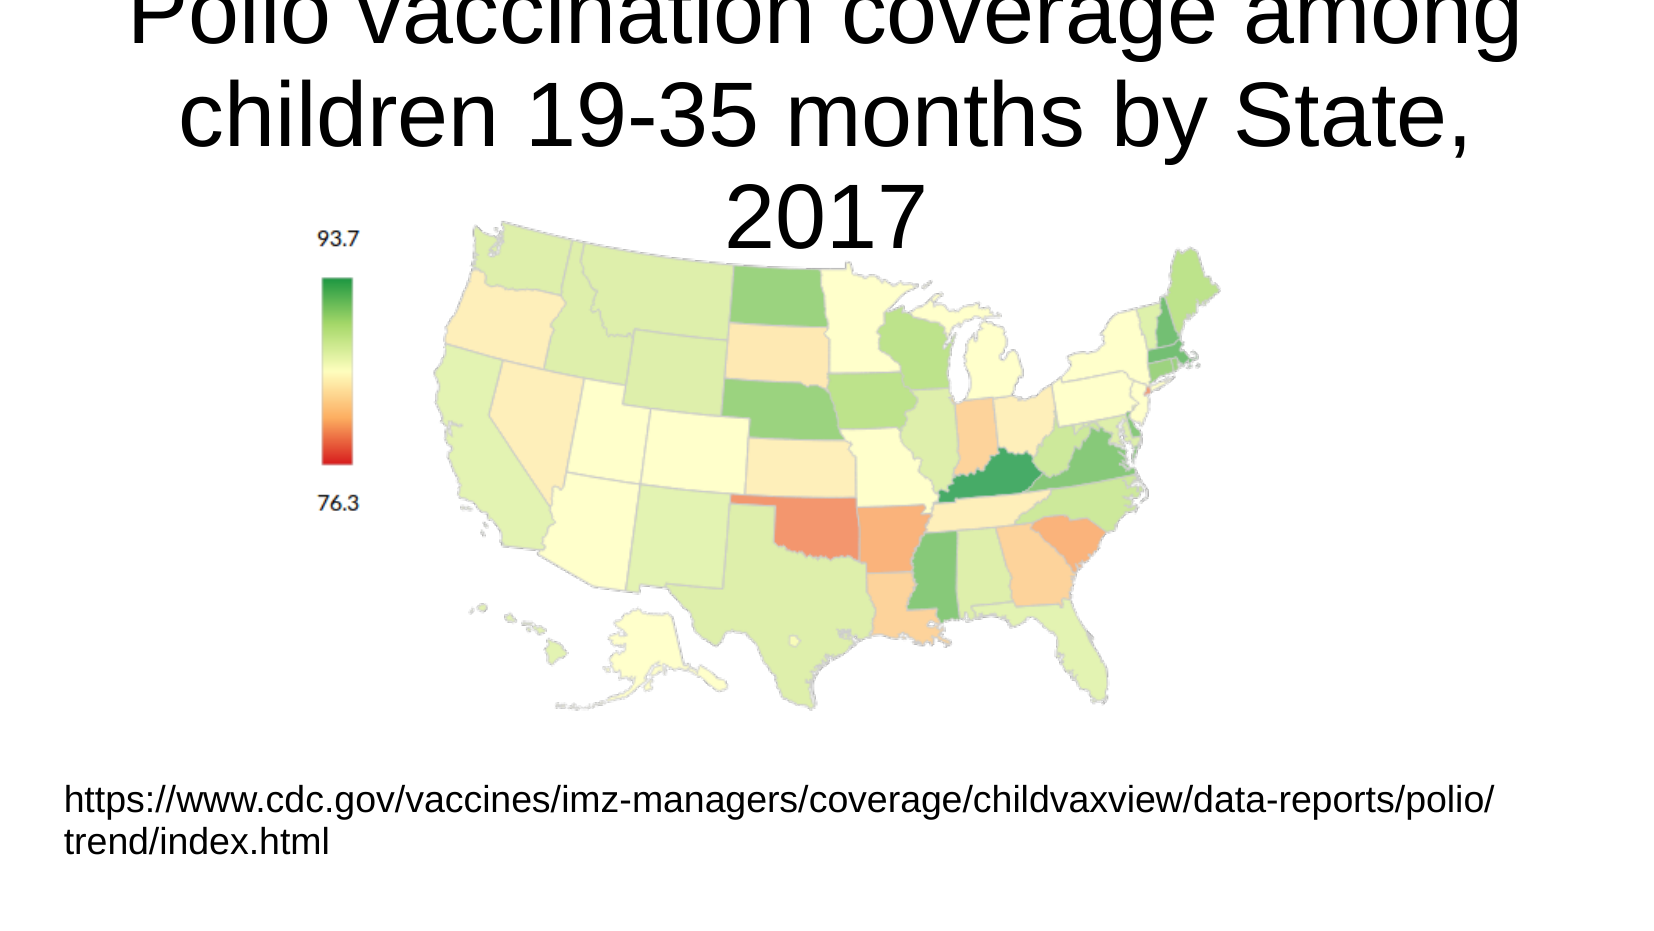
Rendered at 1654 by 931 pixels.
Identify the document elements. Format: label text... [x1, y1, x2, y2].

title Polio vaccination coverage among children 19-35 months by State, 2017 [82, 0, 1571, 269]
picture [300, 198, 1288, 734]
text_box https://www.cdc.gov/vaccines/imz-managers/coverage/childvaxview/data-reports/polio/trend/index.html [48, 771, 1606, 870]
